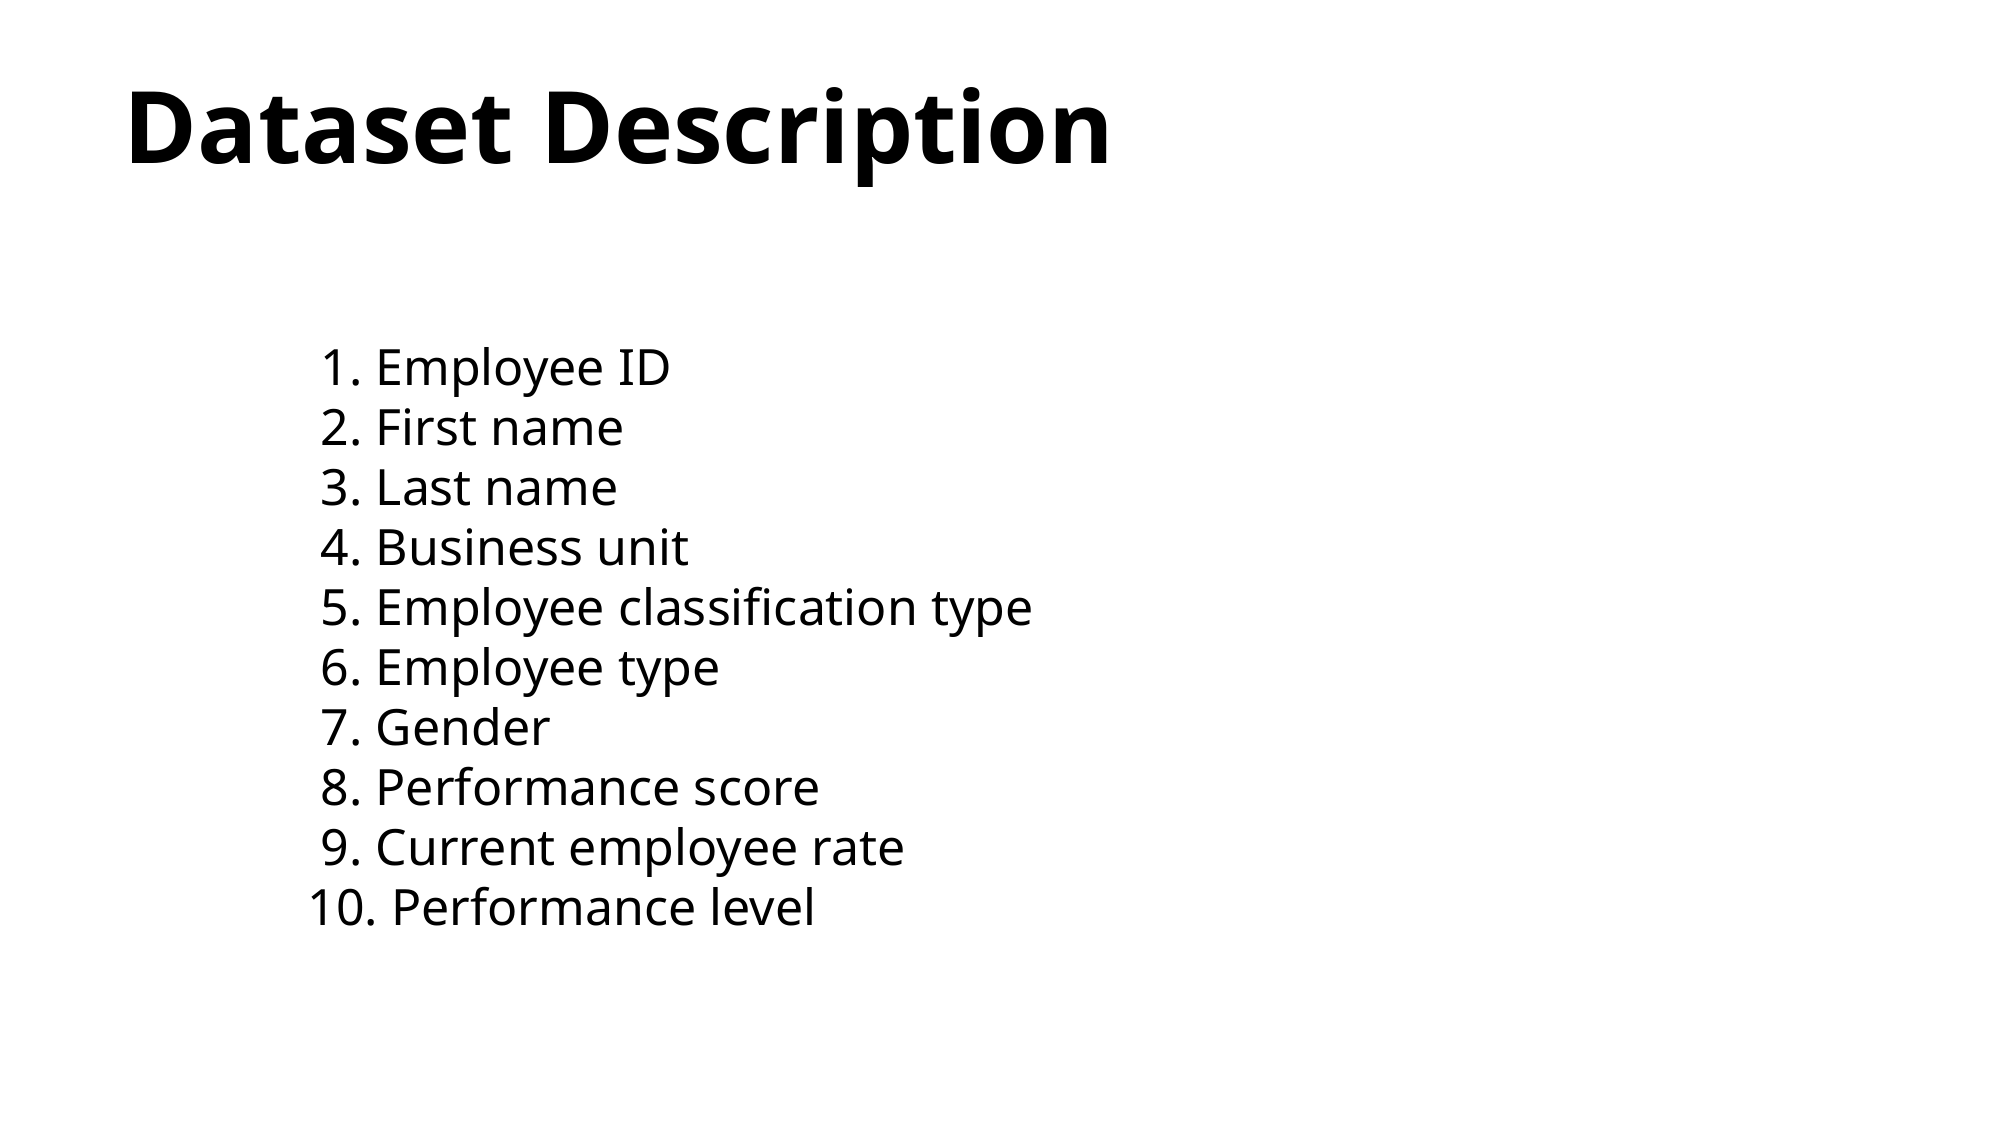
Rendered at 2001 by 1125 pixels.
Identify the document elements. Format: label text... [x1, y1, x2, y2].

text_box 1. Employee ID 2. First name 3. Last name 4. Business unit 5. Employee classification type 6. Employee type 7. Gender 8. Performance score 9. Current employee rate 10. Performance level [292, 327, 1294, 949]
title Dataset Description [123, 63, 1877, 188]
